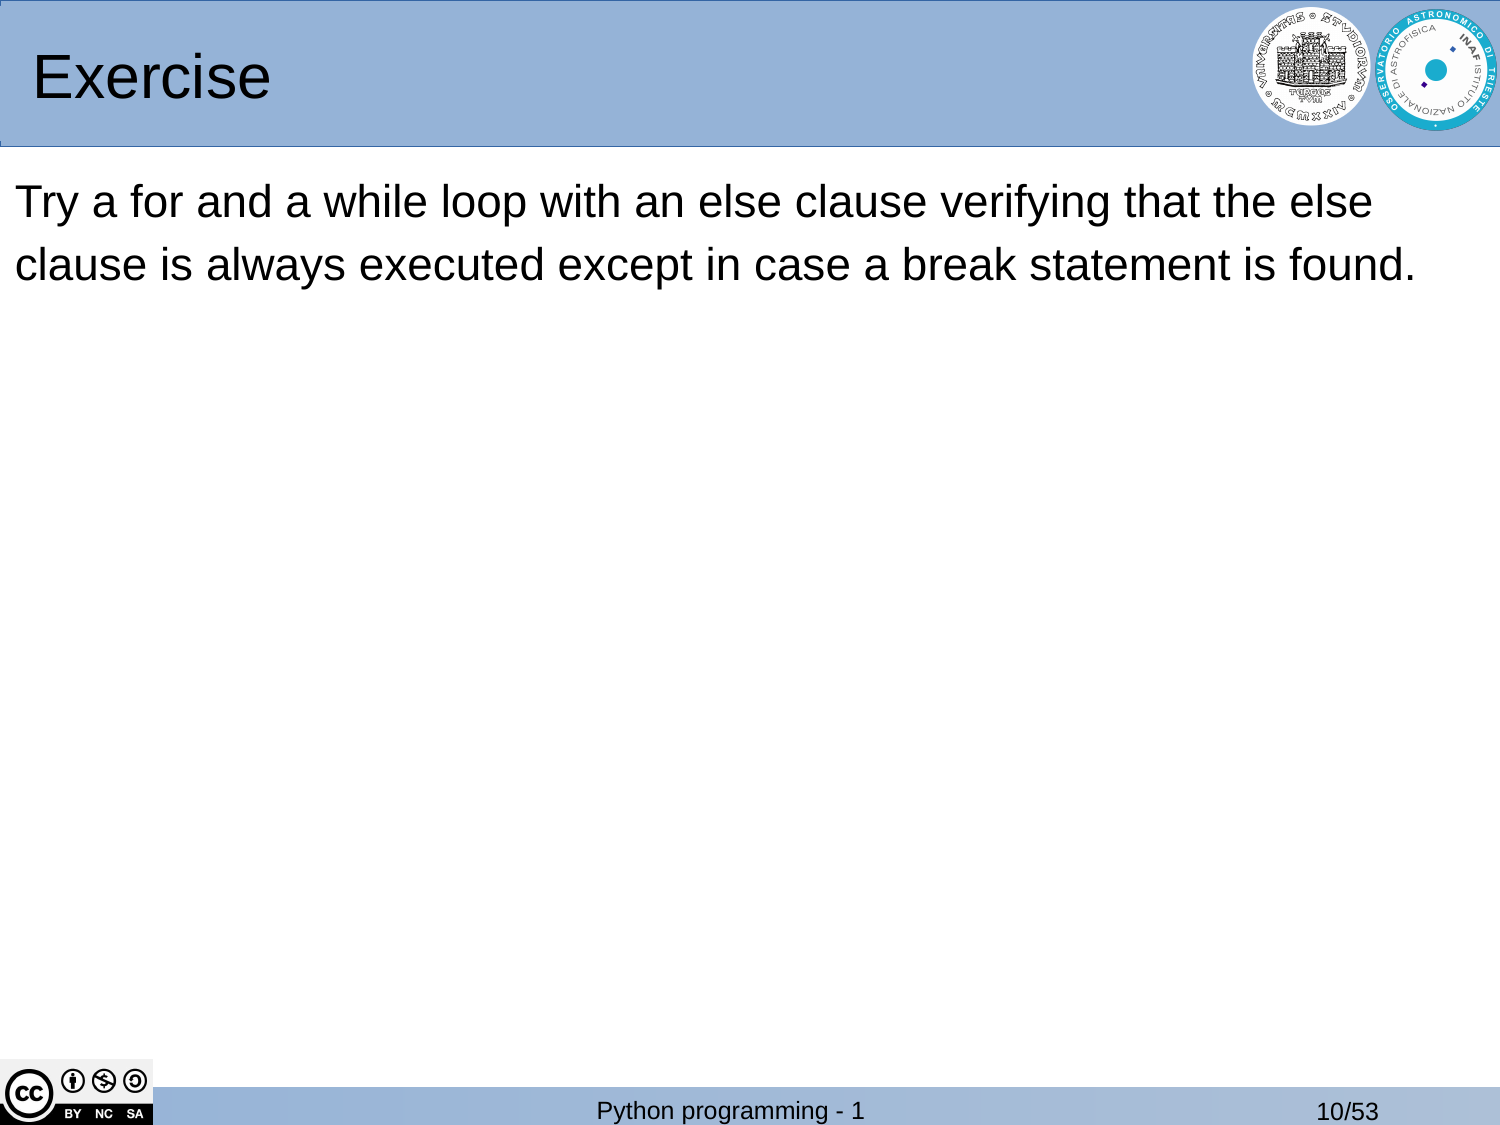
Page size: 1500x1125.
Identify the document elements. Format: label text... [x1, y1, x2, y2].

text_box Exercise [0, 5, 1253, 141]
list Try a for and a while loop with an else clause verifying that the else clause is always executed except in case a break statement is found. [0, 155, 1500, 1089]
picture [1253, 0, 1500, 155]
picture [0, 1089, 153, 1125]
